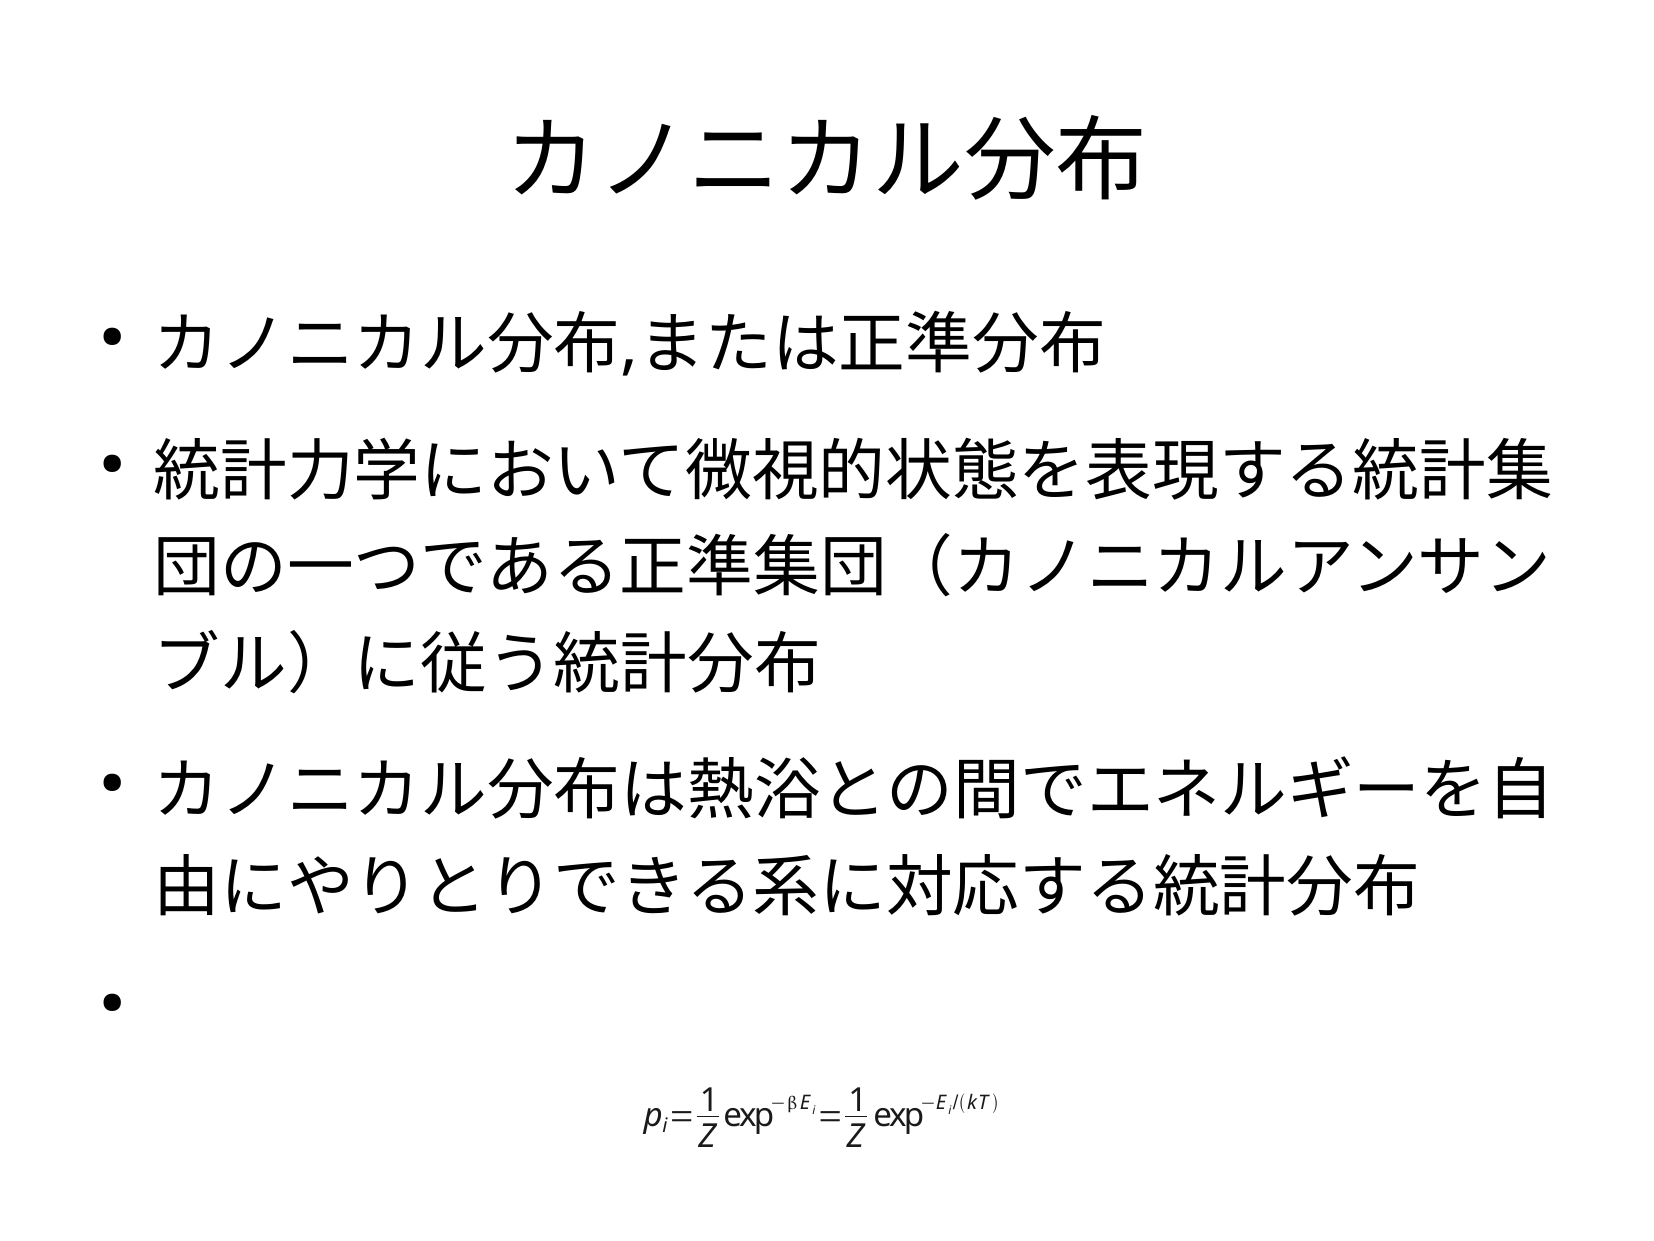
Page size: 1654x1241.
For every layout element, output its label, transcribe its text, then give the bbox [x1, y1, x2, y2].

title カノニカル分布 [82, 56, 1571, 250]
list カノニカル分布,または正準分布 統計力学において微視的状態を表現する統計集団の一つである正準集団（カノニカルアンサンブル）に従う統計分布 カノニカル分布は熱浴との間でエネルギーを自由にやりとりできる系に対応する統計分布 [82, 290, 1571, 945]
chart [637, 1081, 1004, 1152]
